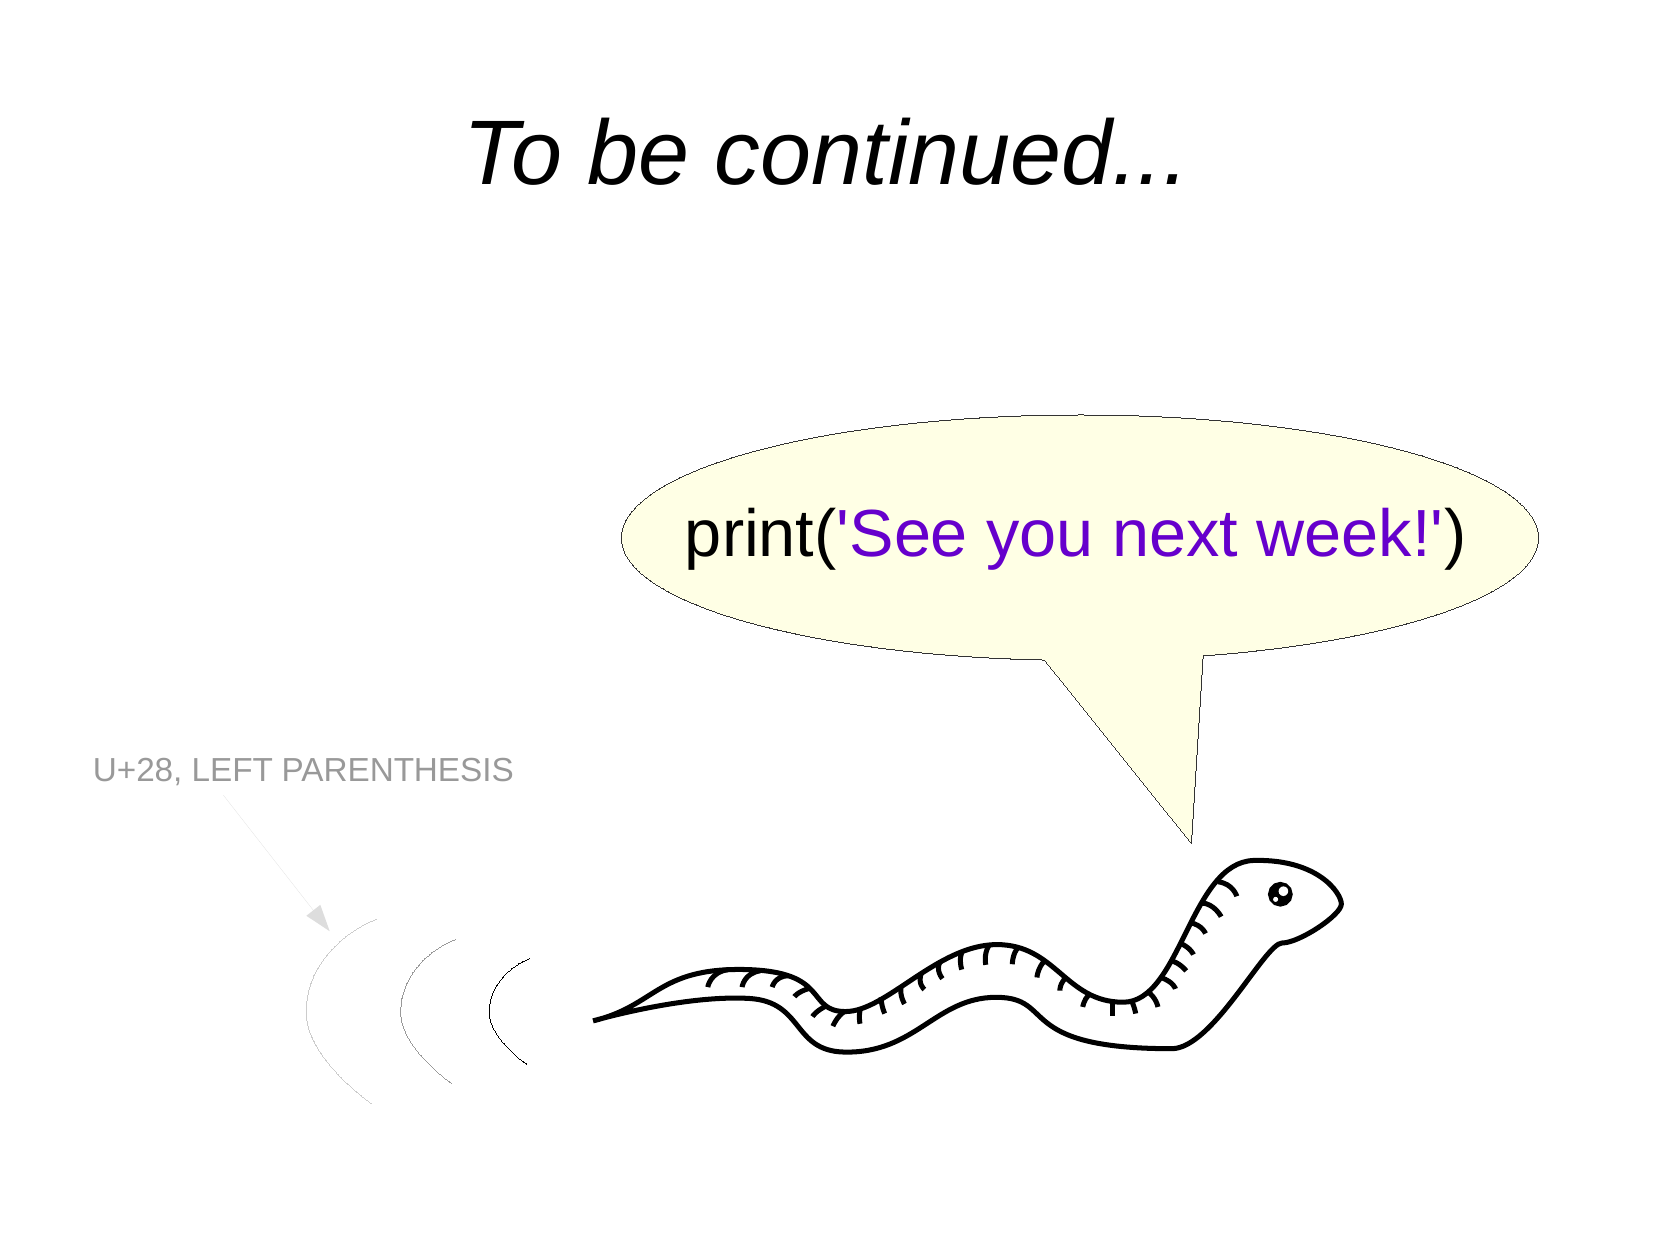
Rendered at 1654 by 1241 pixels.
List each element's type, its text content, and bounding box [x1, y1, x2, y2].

title To be continued... [82, 49, 1571, 257]
text_box [621, 414, 1539, 844]
text_box print('See you next week!') [670, 488, 1484, 579]
text_box U+28, LEFT PARENTHESIS [78, 743, 530, 797]
picture [592, 857, 1344, 1055]
